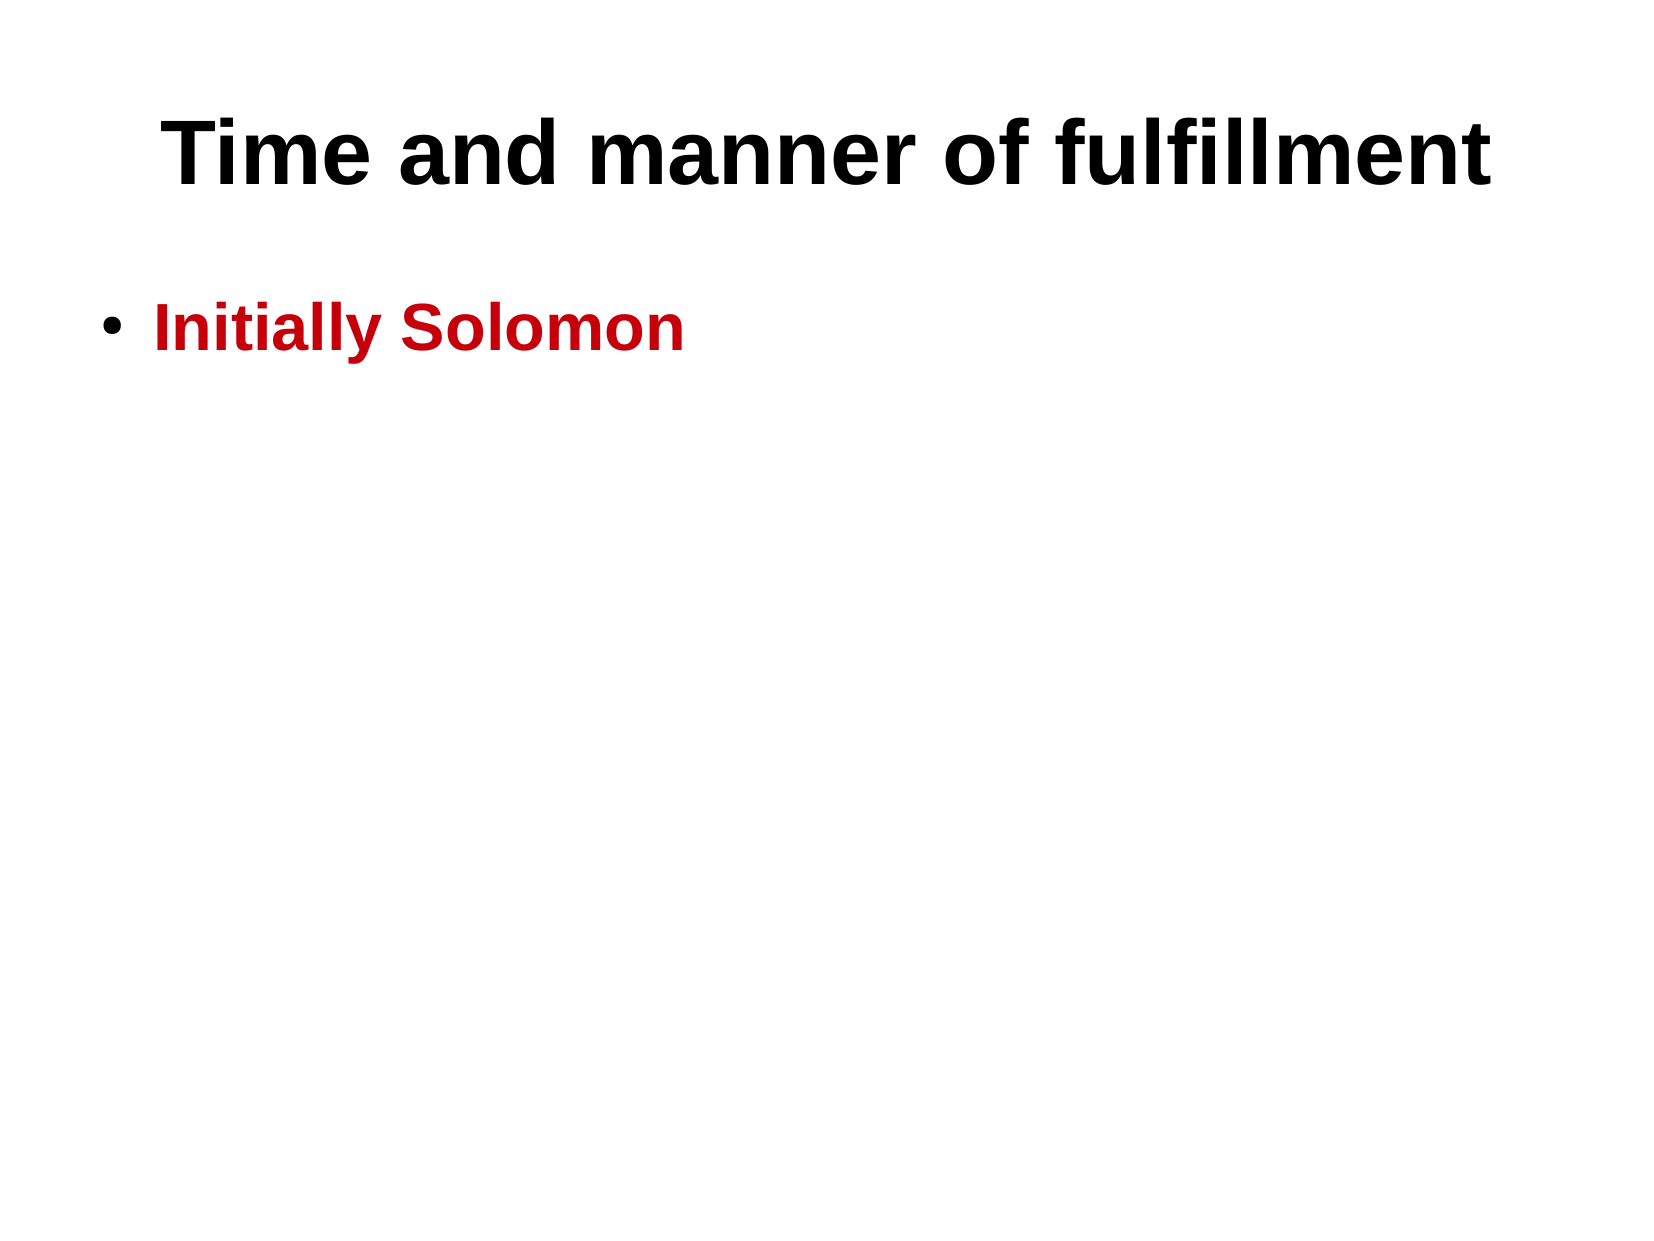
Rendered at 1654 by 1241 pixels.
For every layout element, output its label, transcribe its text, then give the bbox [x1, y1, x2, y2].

title Time and manner of fulfillment [82, 49, 1571, 257]
list Initially Solomon [82, 290, 1571, 1109]
